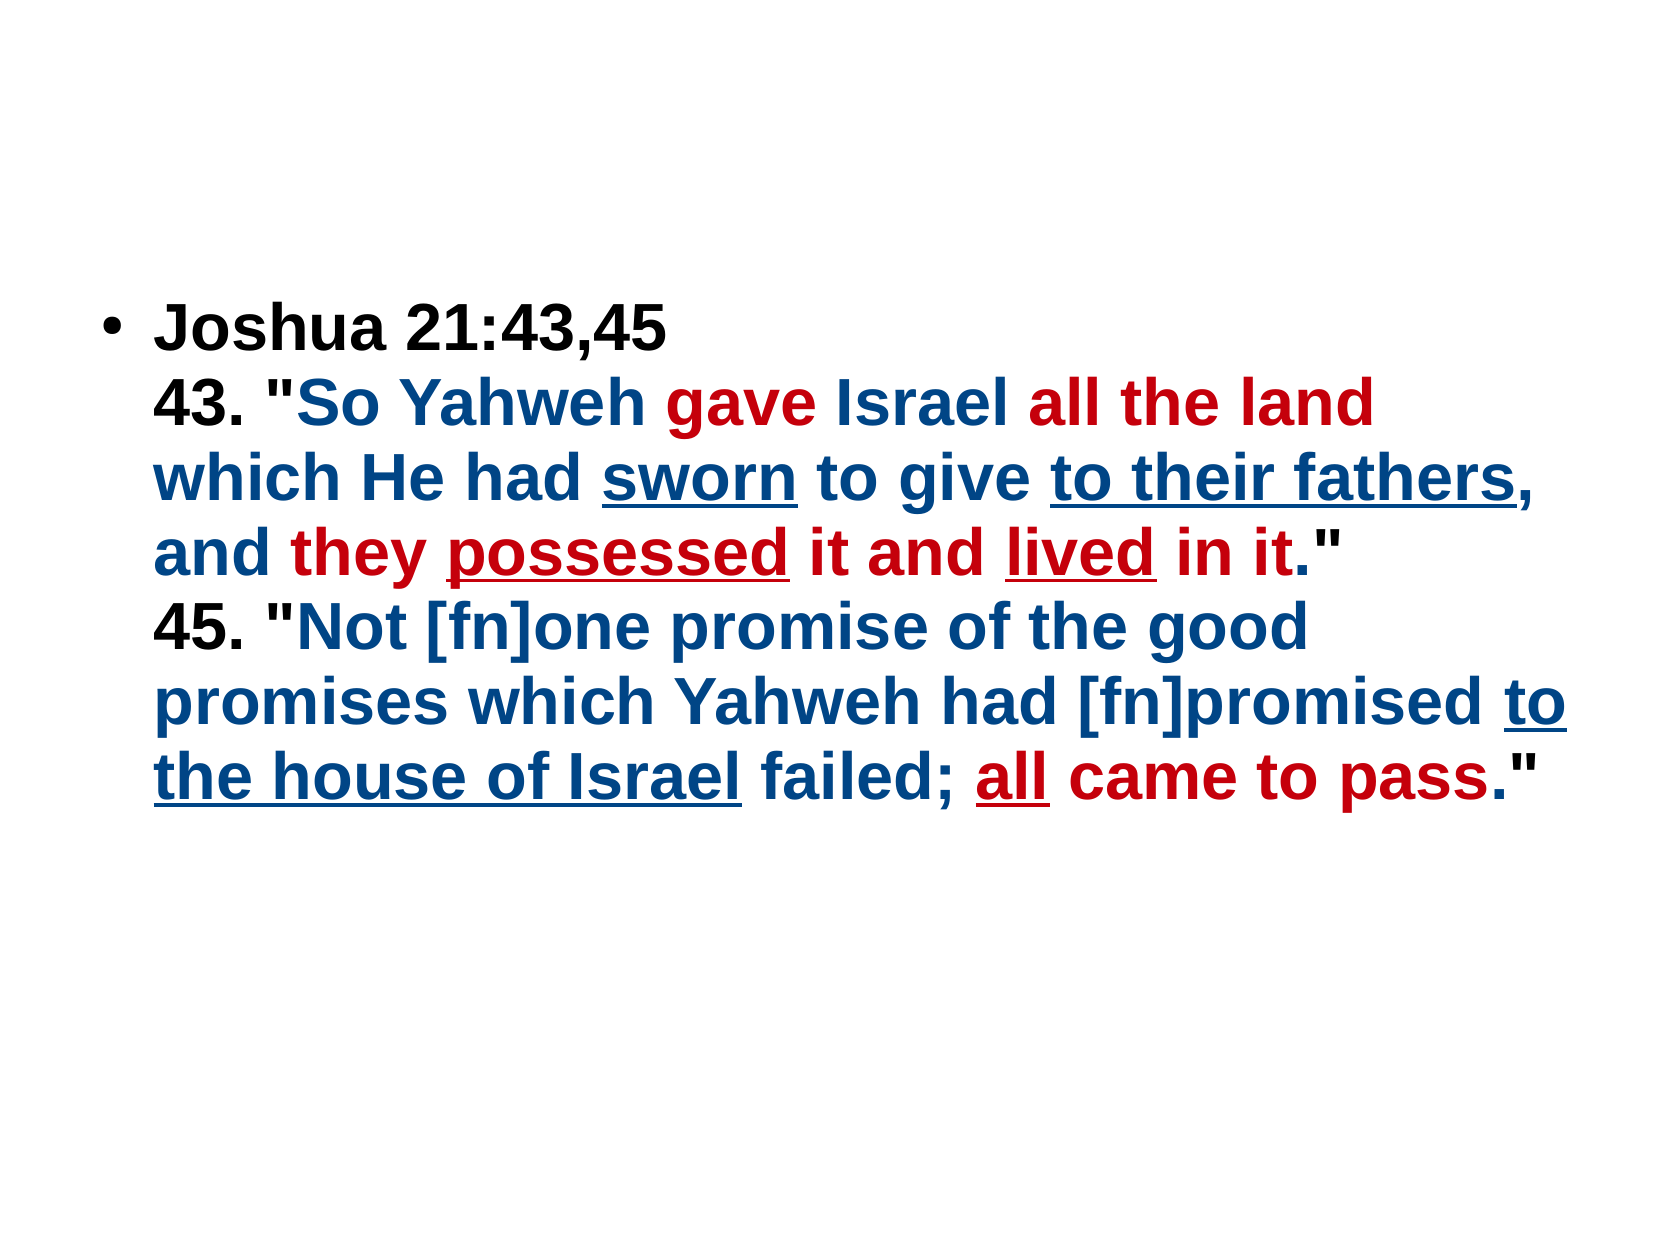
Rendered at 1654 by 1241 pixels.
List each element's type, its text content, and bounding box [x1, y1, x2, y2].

list Joshua 21:43,45 43. "So Yahweh gave Israel all the land which He had sworn to give to their fathers, and they possessed it and lived in it." 45. "Not [fn]one promise of the good promises which Yahweh had [fn]promised to the house of Israel failed; all came to pass." [82, 290, 1571, 1109]
